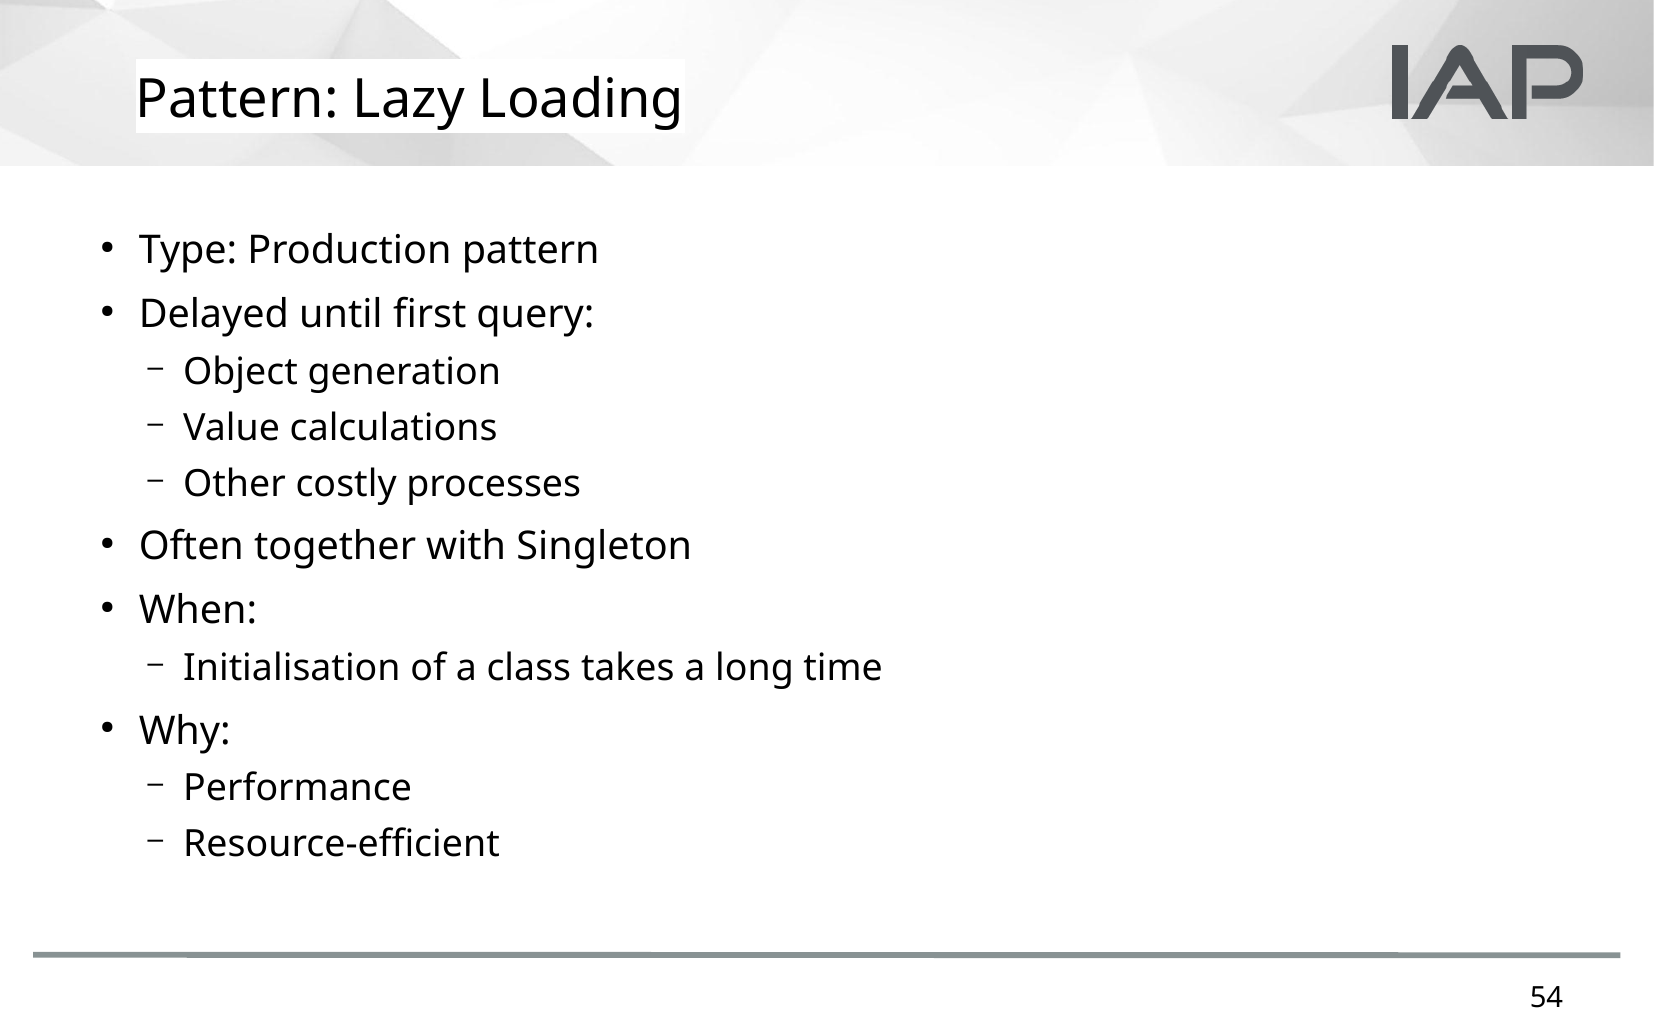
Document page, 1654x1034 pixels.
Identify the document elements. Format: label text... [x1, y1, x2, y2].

title Pattern: Lazy Loading [135, 41, 1264, 152]
list Type: Production pattern Delayed until first query: Object generation Value calculations Other costly processes Often together with Singleton When: Initialisation of a class takes a long time Why: Performance Resource-efficient [82, 221, 1571, 916]
picture [0, 0, 1654, 166]
